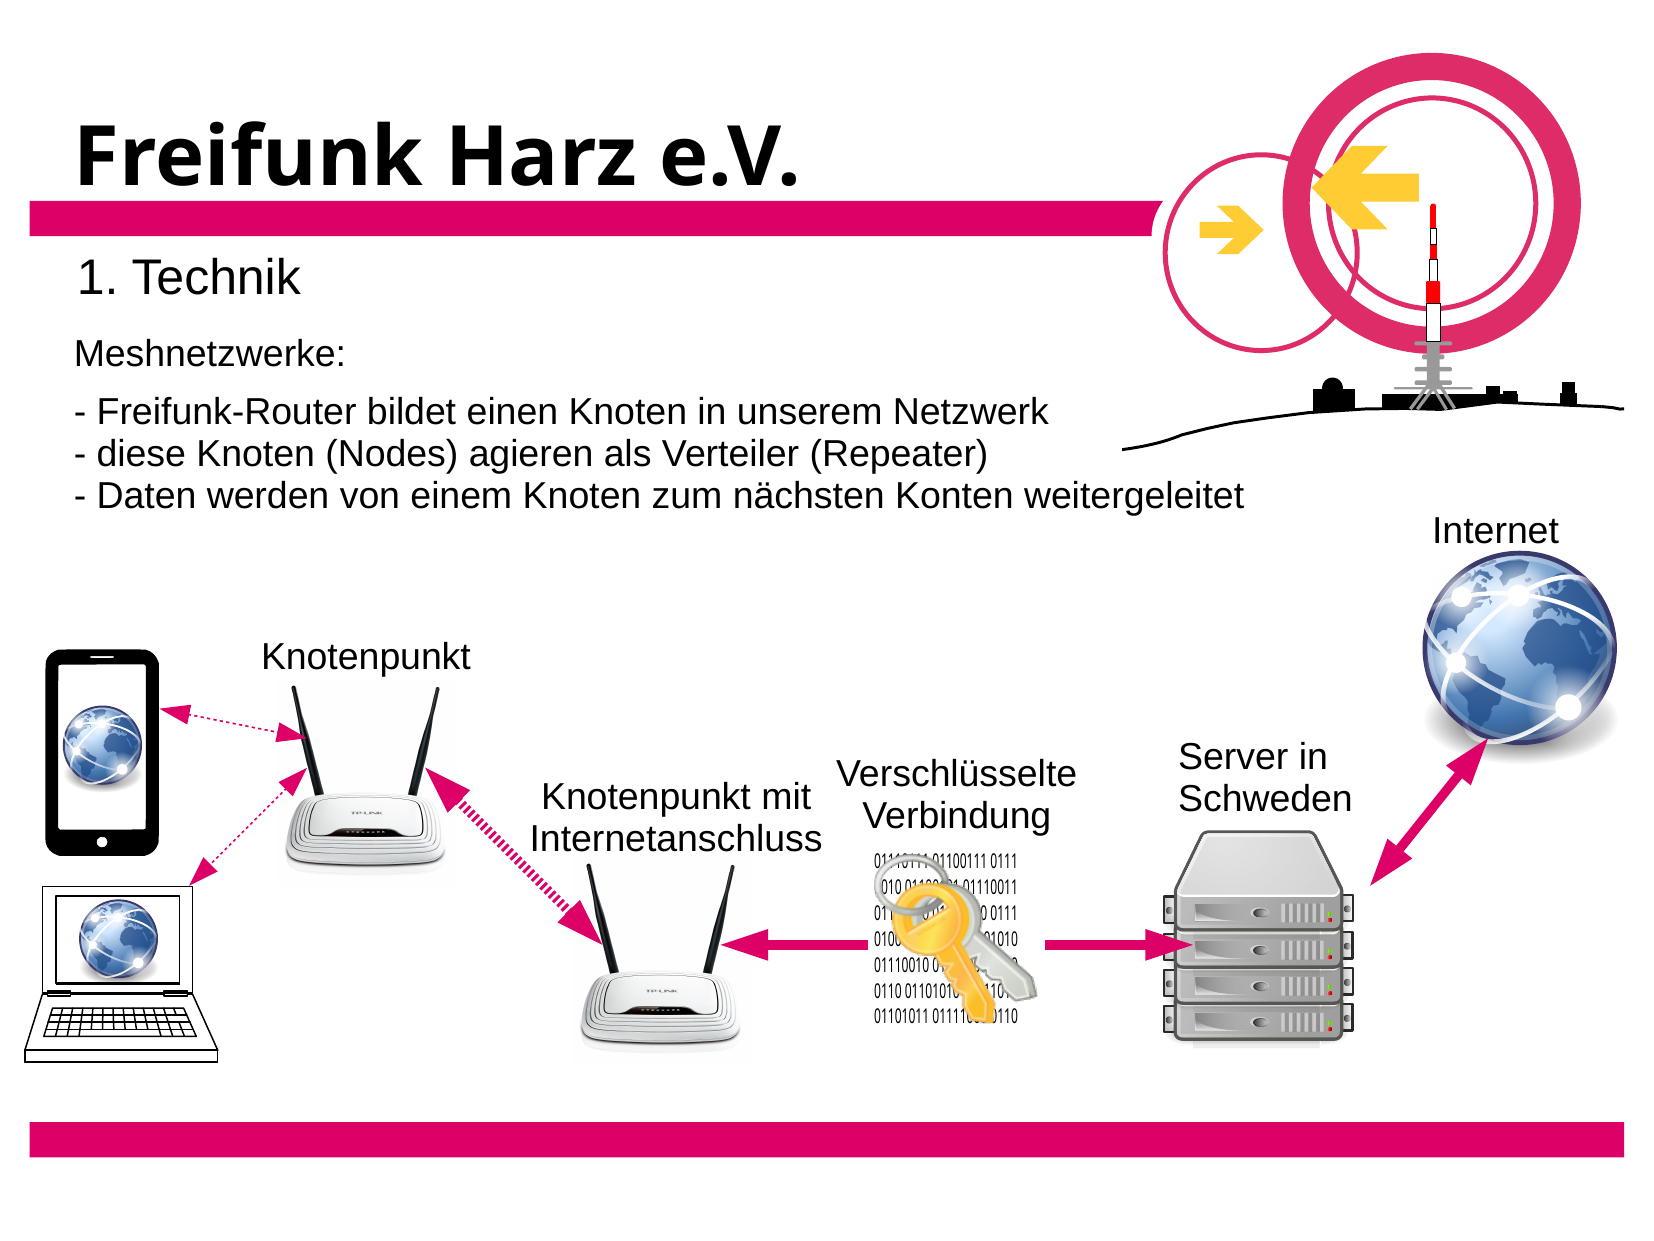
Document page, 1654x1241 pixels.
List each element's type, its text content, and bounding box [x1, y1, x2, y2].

picture [24, 885, 219, 1063]
text_box Meshnetzwerke: - Freifunk-Router bildet einen Knoten in unserem Netzwerk - diese Knoten (Nodes) agieren als Verteiler (Repeater) - Daten werden von einem Knoten zum nächsten Konten weitergeleitet [59, 324, 602, 609]
text_box Internet [1418, 501, 1654, 559]
text_box Verschlüsselte Verbindung [809, 744, 1105, 886]
picture [44, 648, 160, 857]
text_box Knotenpunkt [218, 628, 514, 709]
text_box Knotenpunkt mit Internetanschluss [513, 767, 602, 886]
picture [277, 709, 455, 886]
subtitle 1. Technik [76, 218, 602, 324]
picture [572, 206, 1635, 1241]
